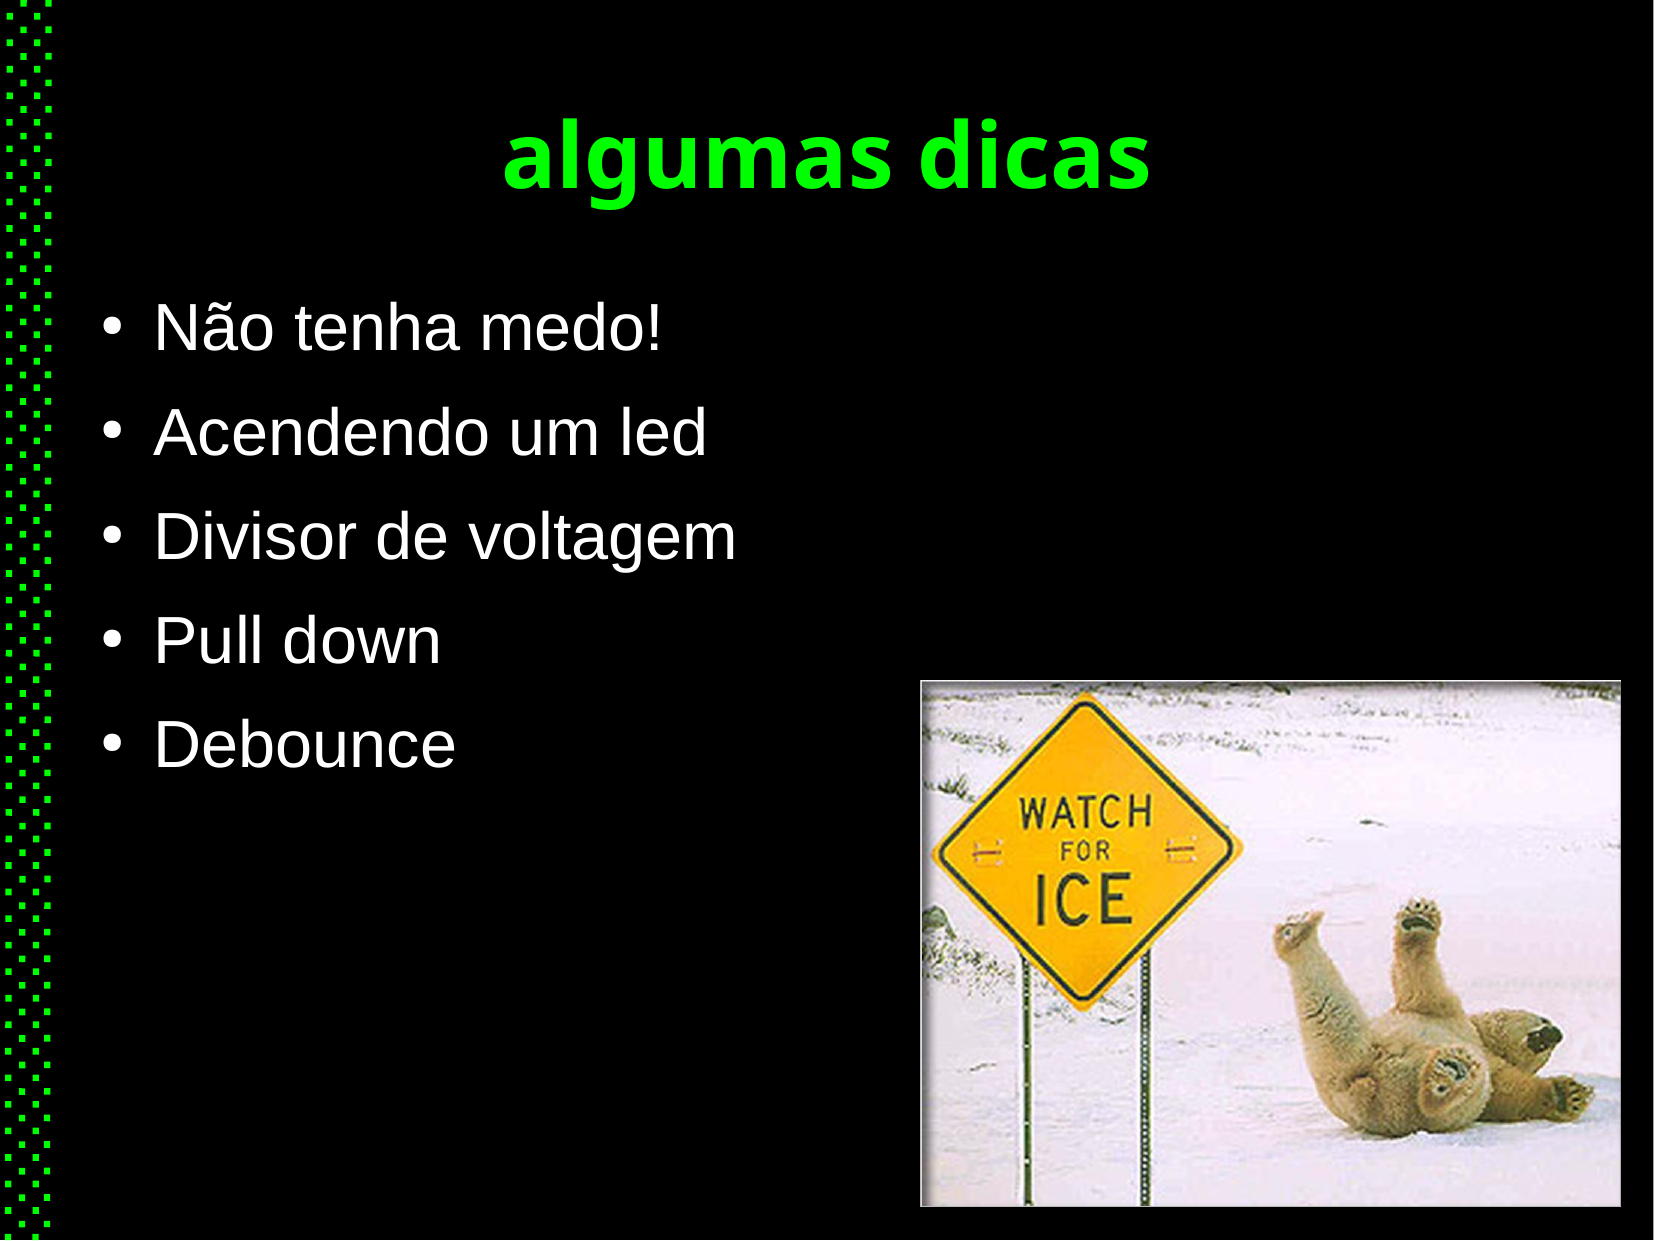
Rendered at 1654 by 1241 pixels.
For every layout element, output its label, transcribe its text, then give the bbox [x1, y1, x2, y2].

title algumas dicas [82, 49, 1571, 257]
list Não tenha medo! Acendendo um led Divisor de voltagem Pull down Debounce [82, 290, 1571, 1109]
picture [920, 680, 1621, 1207]
